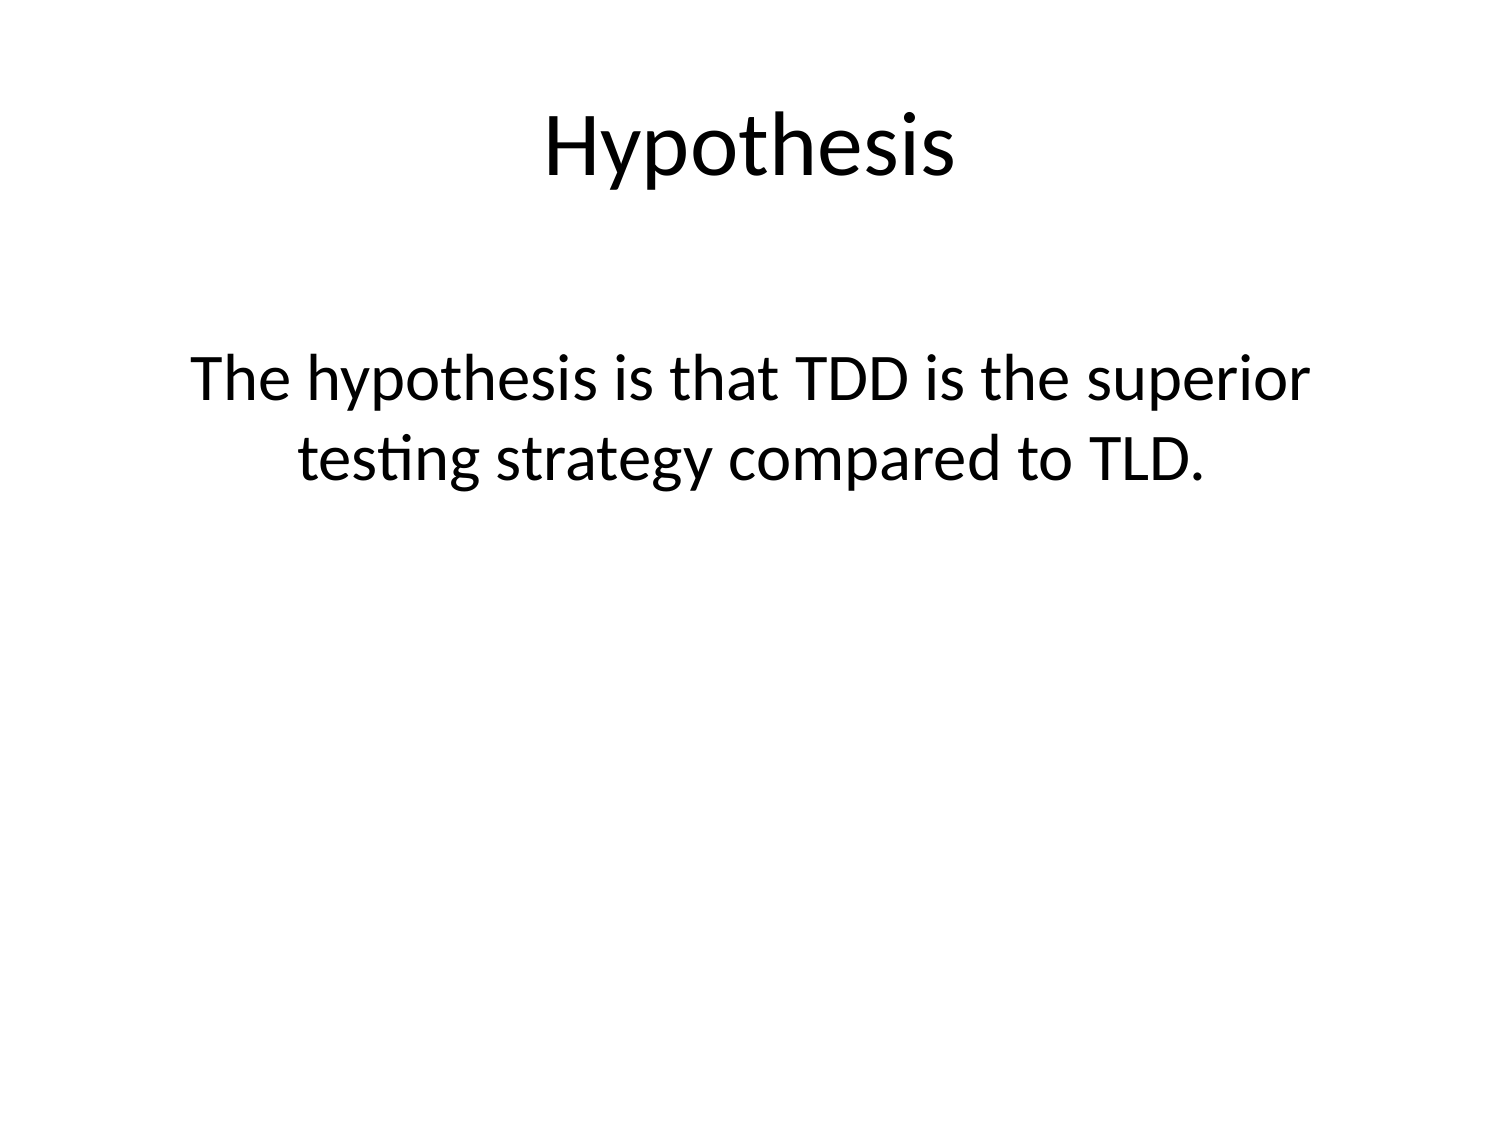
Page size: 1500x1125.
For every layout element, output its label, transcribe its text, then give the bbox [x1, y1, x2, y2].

list The hypothesis is that TDD is the superior testing strategy compared to TLD. [76, 326, 1427, 528]
title Hypothesis [75, 45, 1426, 233]
